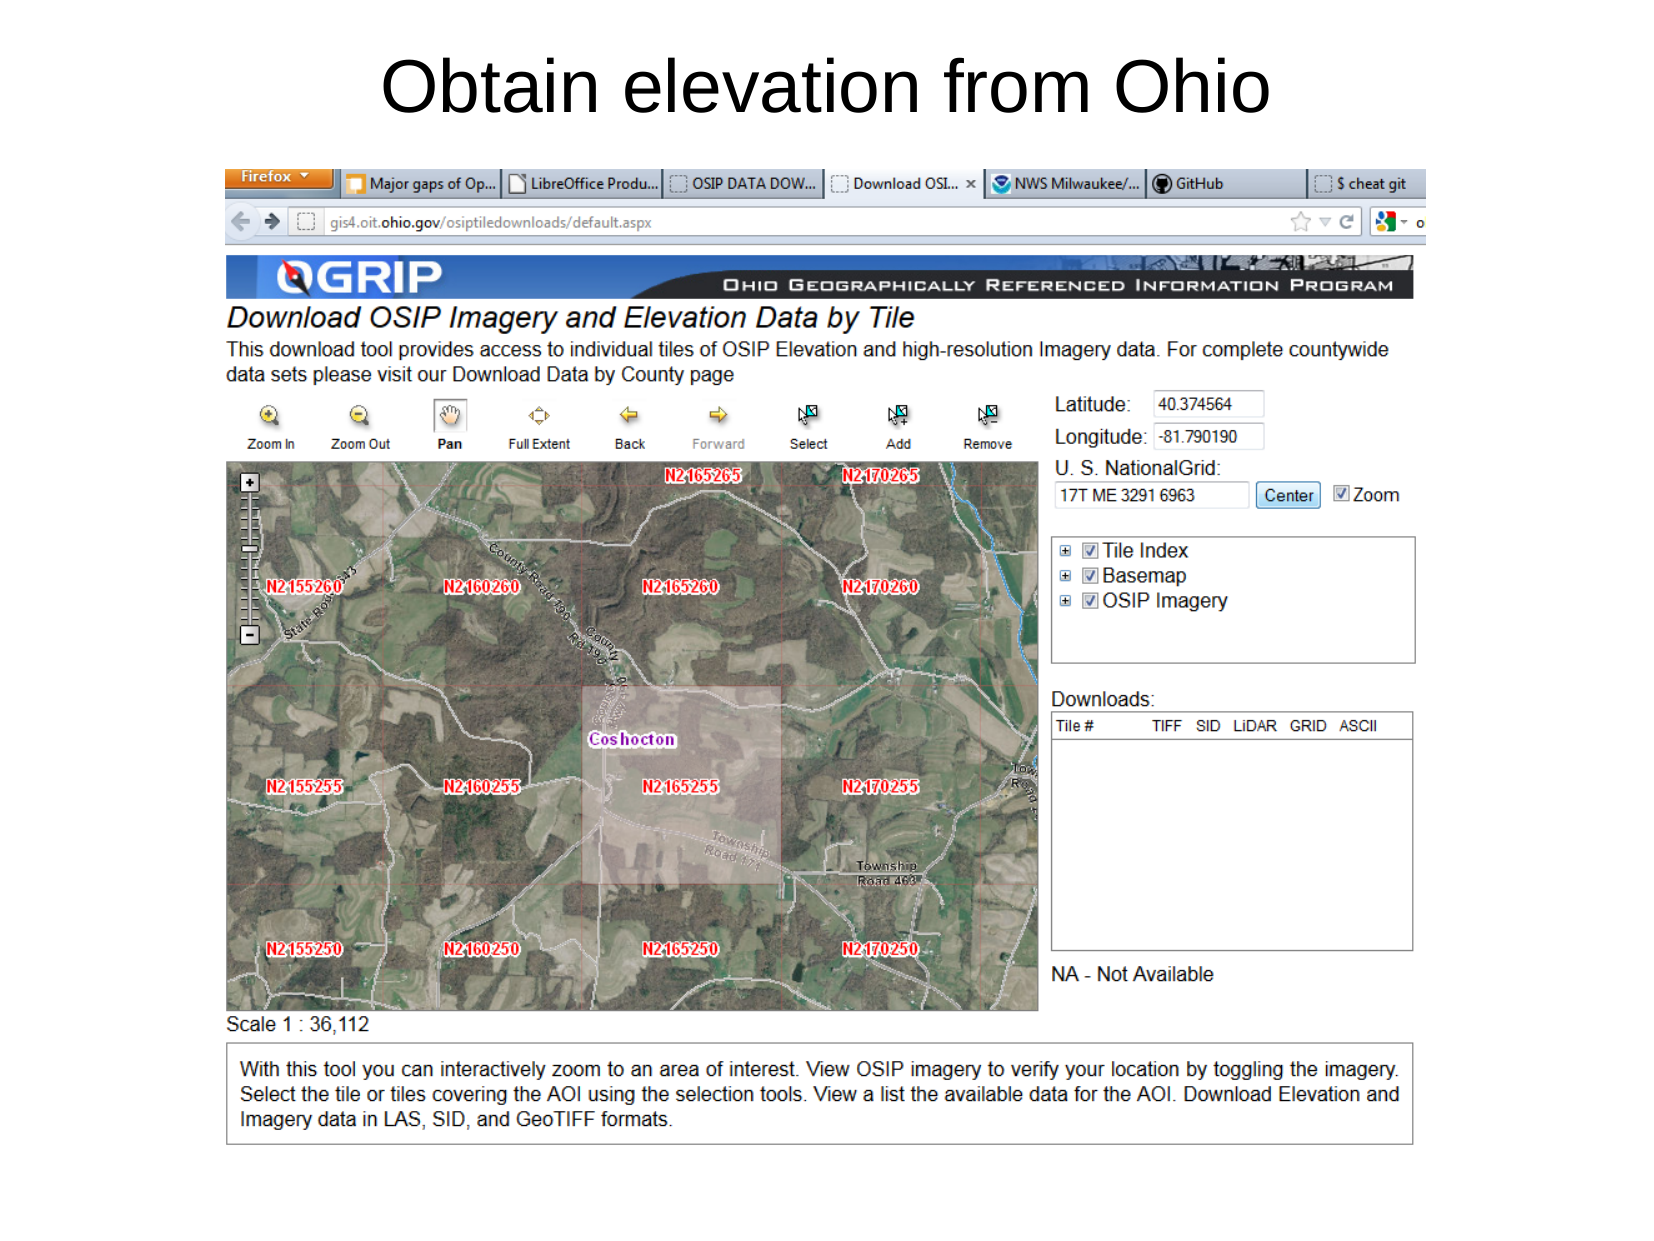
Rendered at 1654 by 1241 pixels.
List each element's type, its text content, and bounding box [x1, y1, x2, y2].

title Obtain elevation from Ohio [82, 43, 1571, 130]
picture [225, 169, 1426, 1156]
